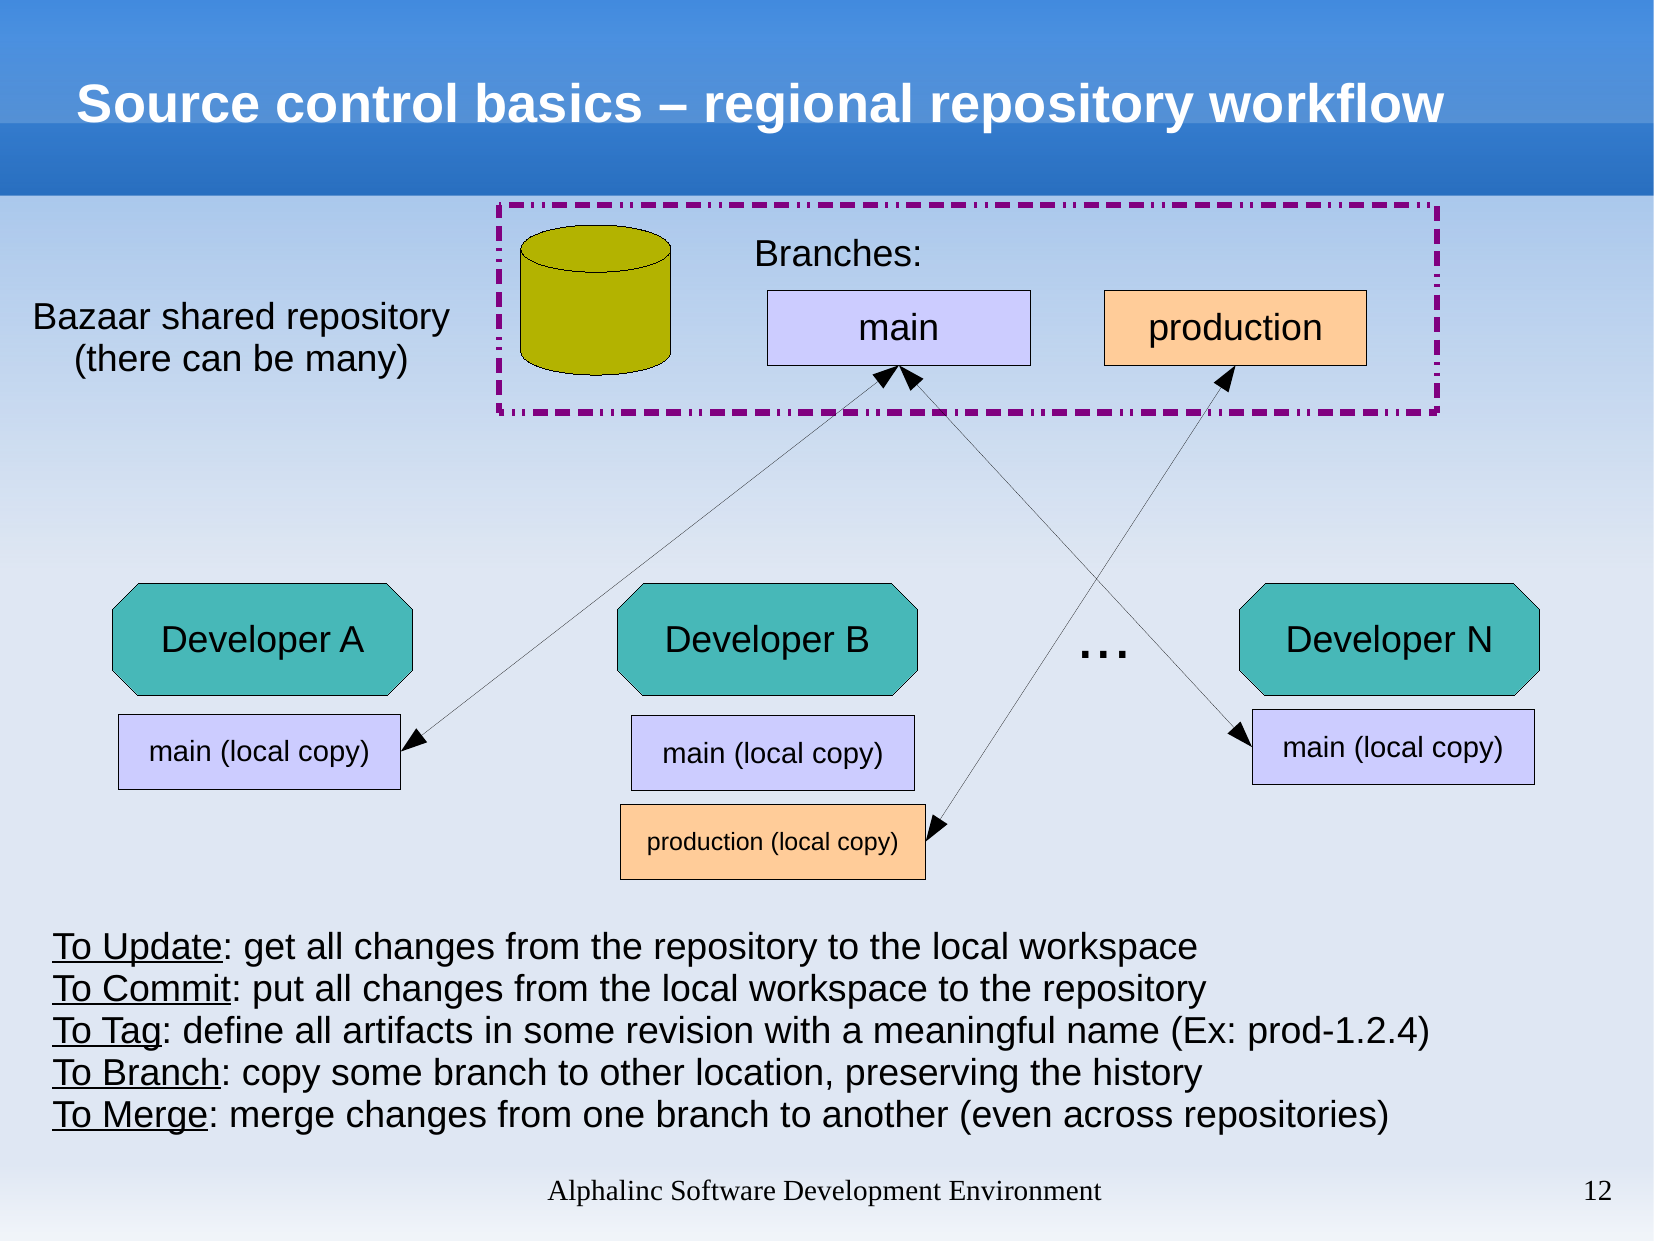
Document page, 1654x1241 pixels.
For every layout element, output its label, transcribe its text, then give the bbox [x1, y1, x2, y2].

text_box Developer B [617, 583, 918, 696]
text_box [520, 225, 671, 376]
text_box production [1104, 290, 1367, 366]
text_box main (local copy) [118, 714, 401, 790]
text_box ... [1108, 590, 1147, 632]
text_box Bazaar shared repository (there can be many) [17, 288, 465, 388]
text_box main [767, 290, 1031, 366]
text_box main (local copy) [631, 715, 915, 791]
text_box ... [1061, 590, 1088, 631]
text_box ... [1061, 590, 1147, 681]
text_box To Update: get all changes from the repository to the local workspace To Commit: put all changes from the local workspace to the repository To Tag: define all artifacts in some revision with a meaningful name (Ex: prod-1.2.4) To Branch: copy some branch to other location, preserving the history To Merge: merge changes from one branch to another (even across repositories) [37, 917, 1446, 1143]
text_box Developer A [112, 583, 413, 696]
title Source control basics – regional repository workflow [76, 7, 1565, 200]
picture [0, 0, 1654, 1241]
text_box production (local copy) [620, 804, 926, 880]
text_box Developer N [1239, 583, 1540, 696]
text_box main (local copy) [1252, 709, 1535, 785]
text_box Branches: [739, 225, 938, 282]
